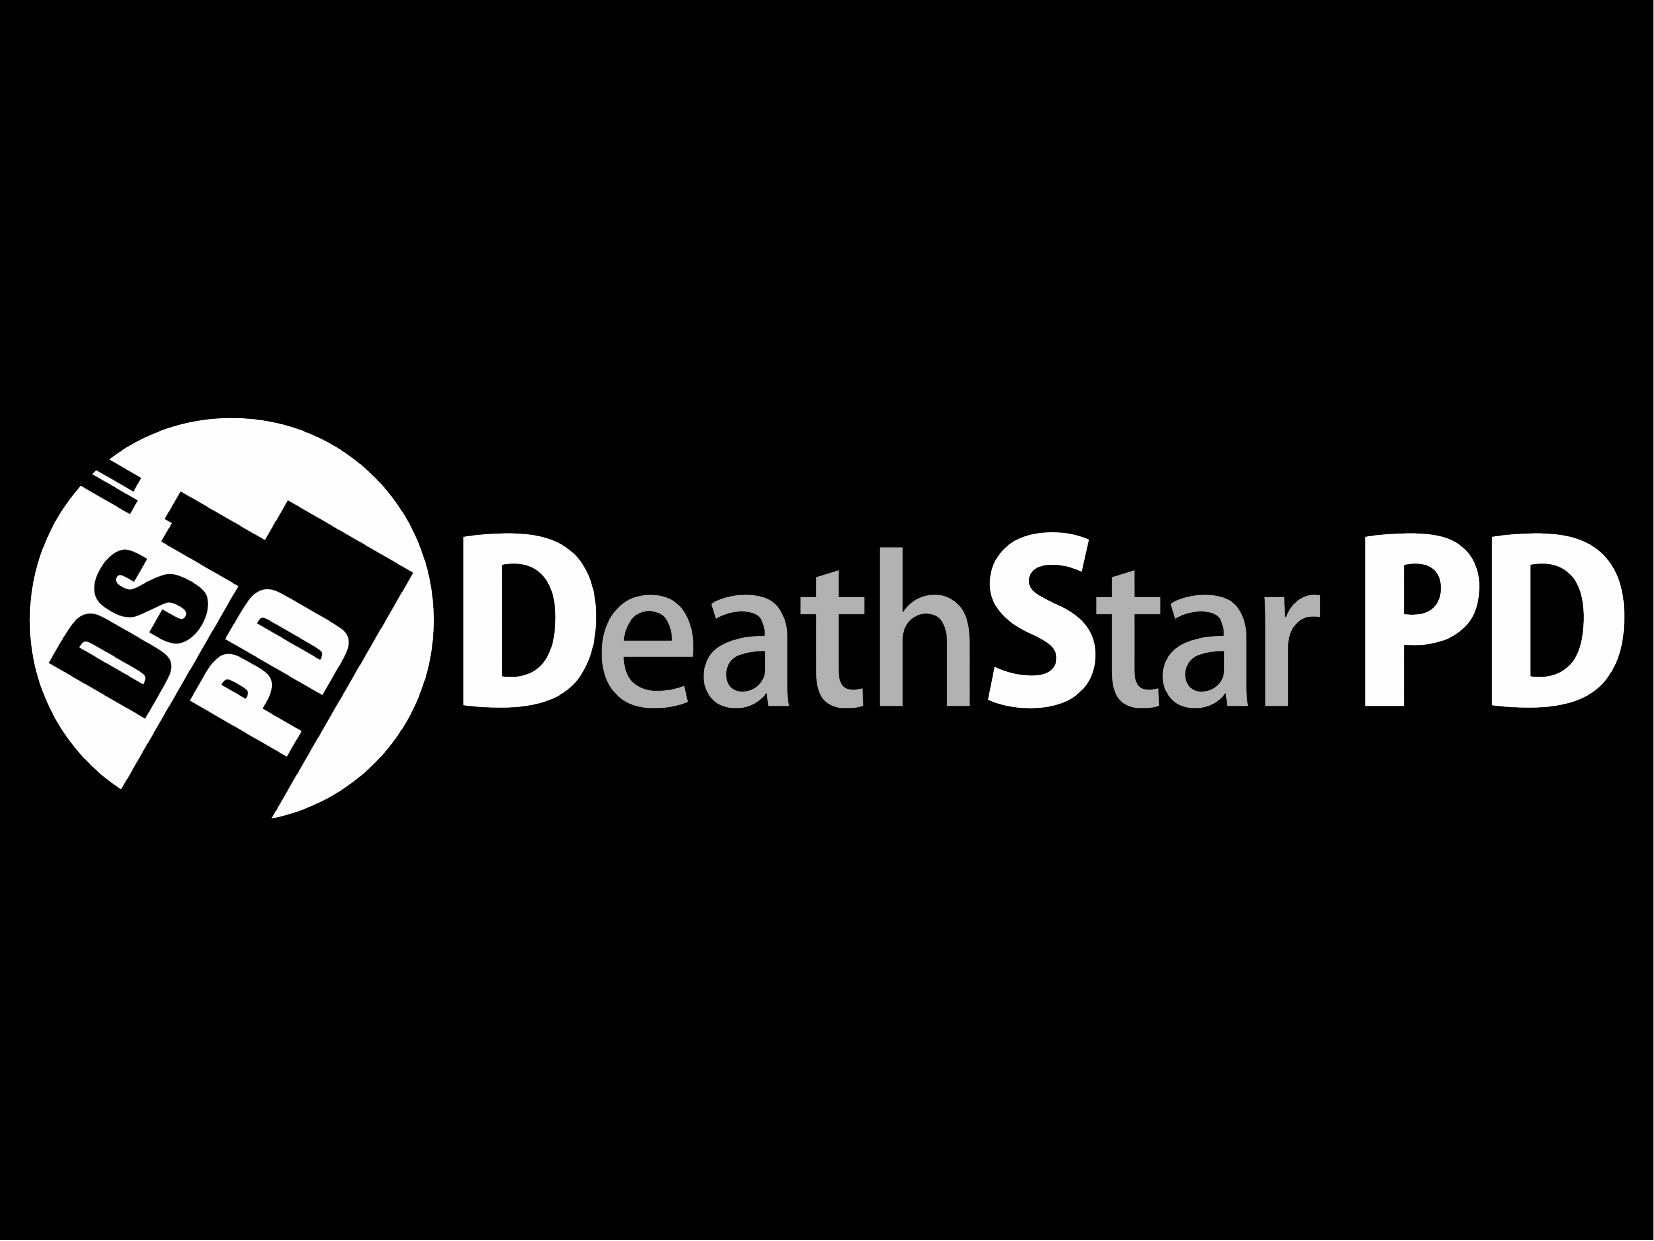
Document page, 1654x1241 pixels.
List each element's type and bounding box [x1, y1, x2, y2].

picture [0, 413, 1654, 827]
